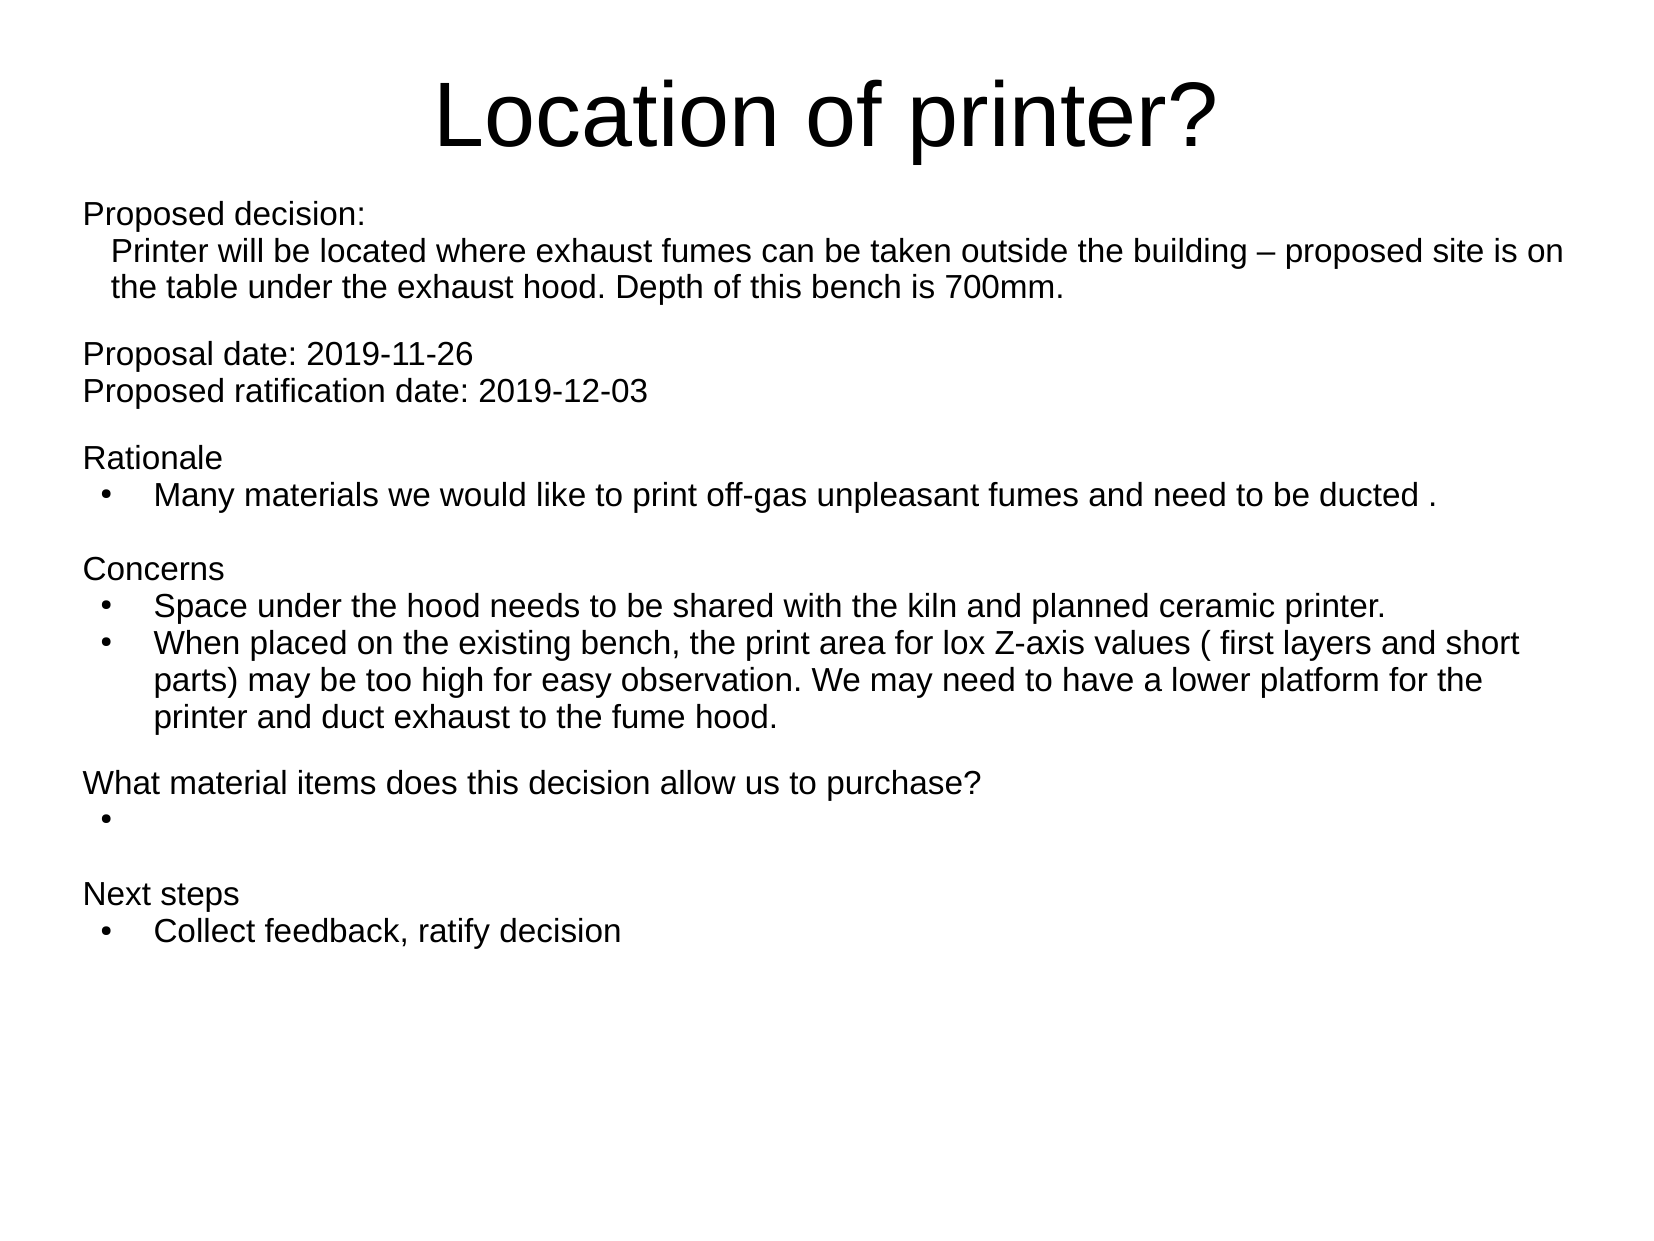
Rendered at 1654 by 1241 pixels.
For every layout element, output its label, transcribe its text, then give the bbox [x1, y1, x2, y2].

title Location of printer? [82, 49, 1571, 181]
list Proposed decision: Printer will be located where exhaust fumes can be taken outside the building – proposed site is on the table under the exhaust hood. Depth of this bench is 700mm. Proposal date: 2019-11-26 Proposed ratification date: 2019-12-03 Rationale Many materials we would like to print off-gas unpleasant fumes and need to be ducted . Concerns Space under the hood needs to be shared with the kiln and planned ceramic printer. When placed on the existing bench, the print area for lox Z-axis values ( first layers and short parts) may be too high for easy observation. We may need to have a lower platform for the printer and duct exhaust to the fume hood. What material items does this decision allow us to purchase? Next steps Collect feedback, ratify decision [82, 195, 1571, 1014]
